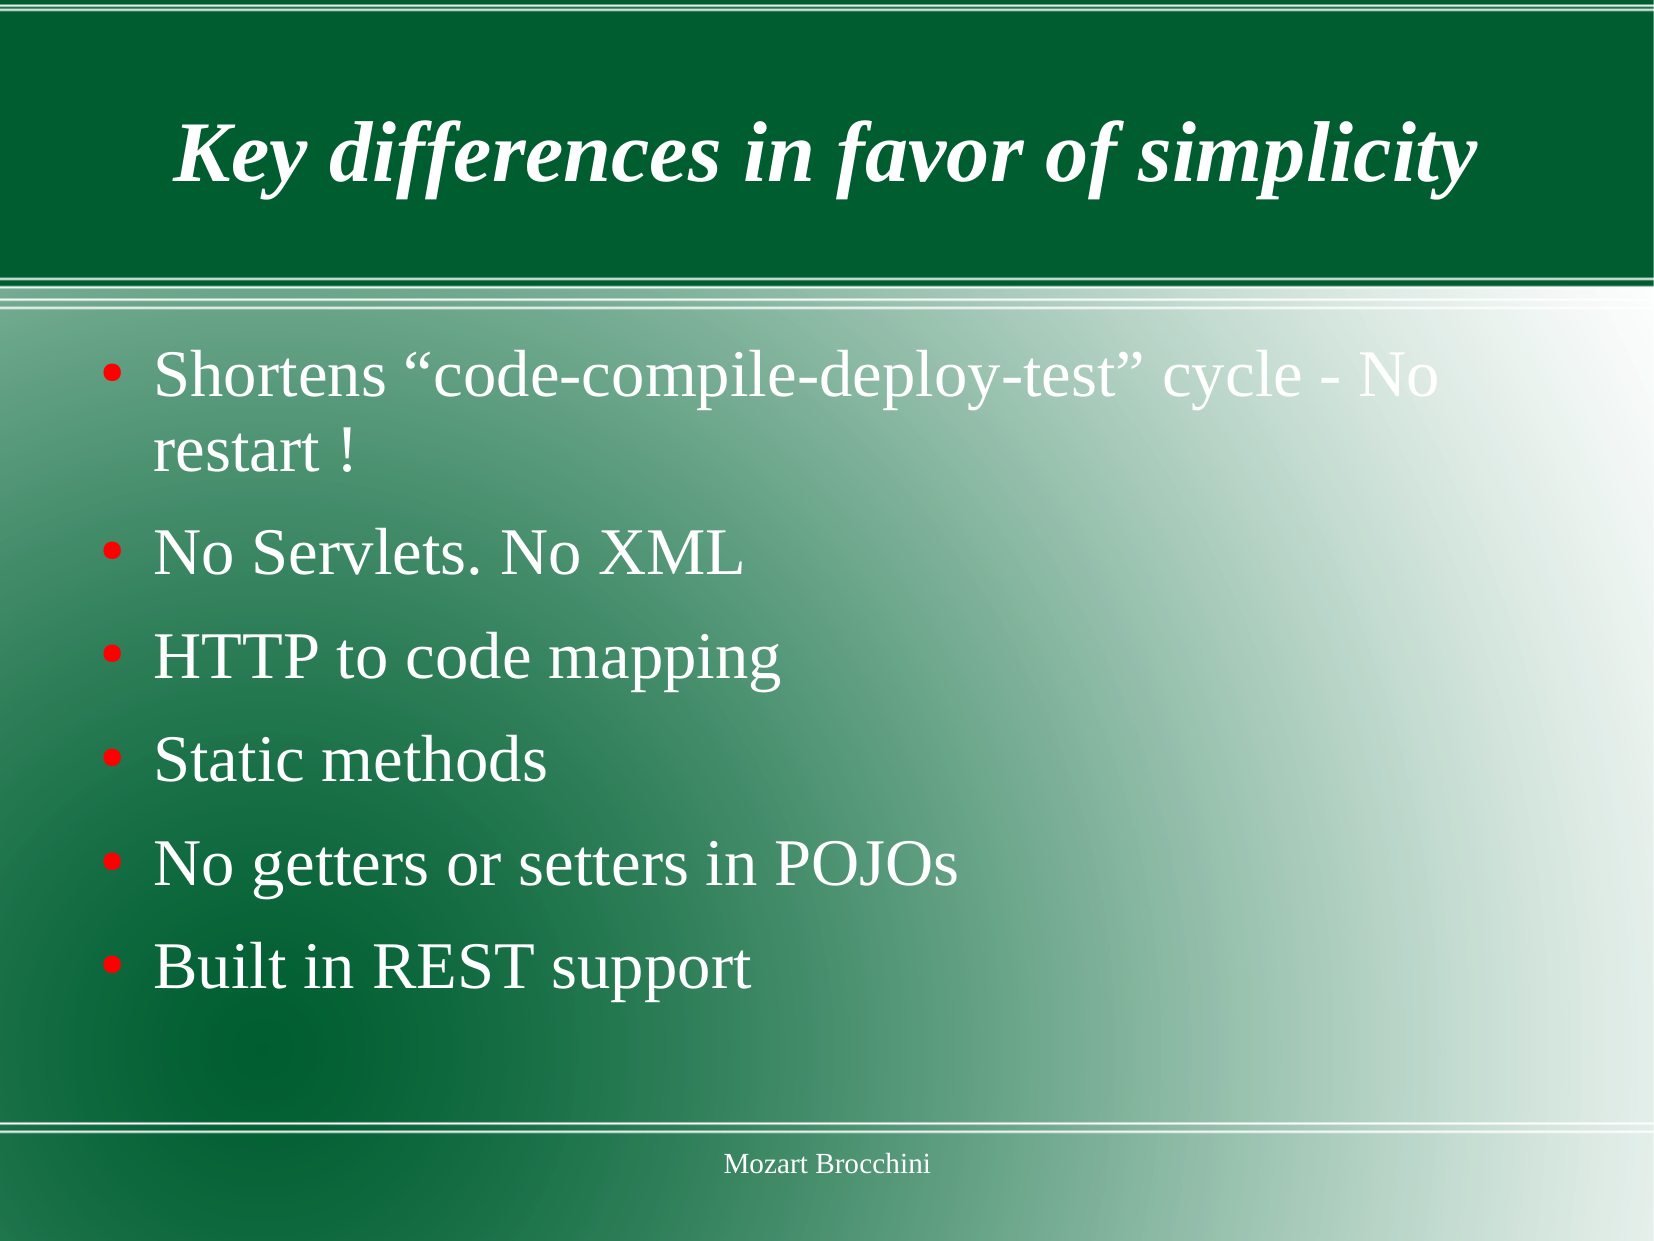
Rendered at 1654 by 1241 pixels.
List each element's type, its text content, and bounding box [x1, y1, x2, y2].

picture [0, 0, 1654, 1241]
list Shortens “code-compile-deploy-test” cycle - No restart ! No Servlets. No XML HTTP to code mapping Static methods No getters or setters in POJOs Built in REST support [82, 337, 1571, 1052]
title Key differences in favor of simplicity [82, 49, 1571, 257]
